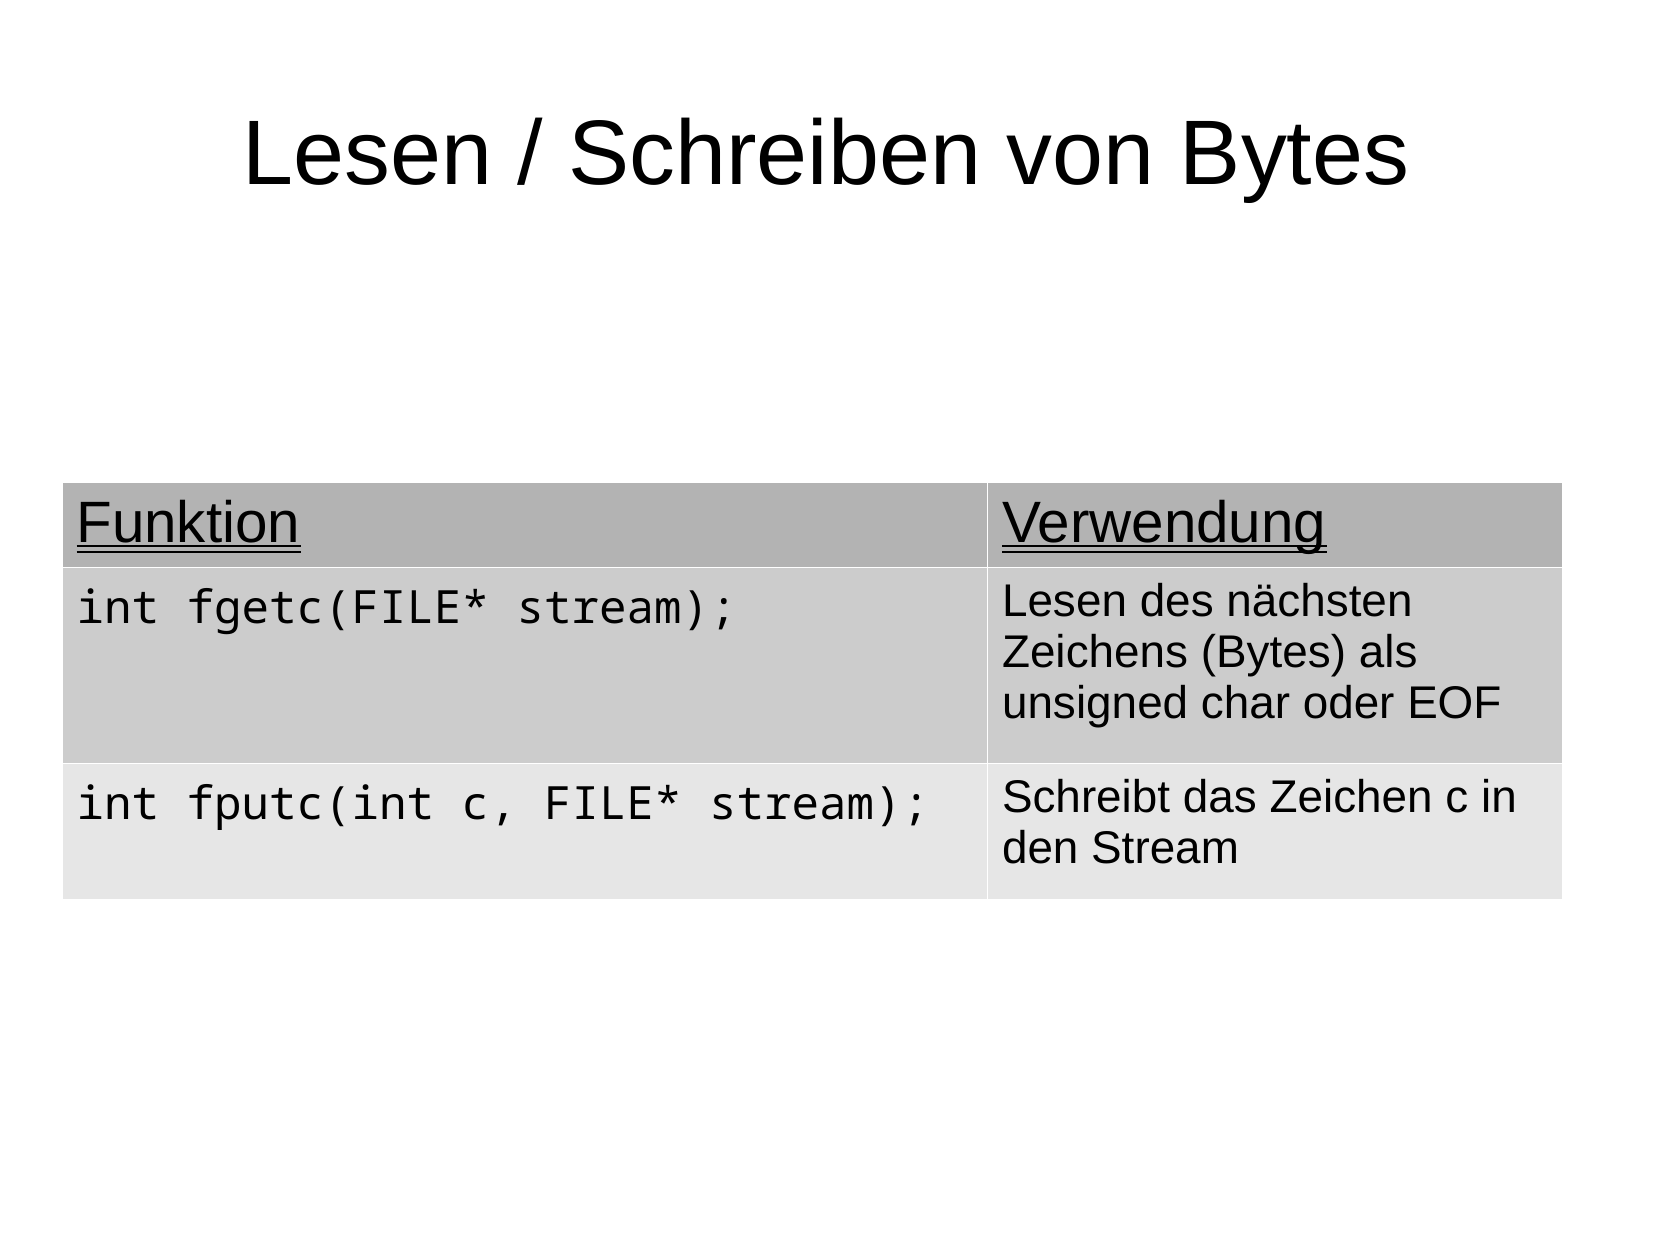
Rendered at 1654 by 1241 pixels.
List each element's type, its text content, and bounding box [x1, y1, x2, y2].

table_cell Lesen des nächsten Zeichens (Bytes) als unsigned char oder EOF [988, 568, 1562, 763]
table_cell int fgetc(FILE* stream); [63, 568, 987, 763]
table_header Verwendung [988, 483, 1562, 567]
table_header Funktion [63, 483, 987, 567]
table_cell Schreibt das Zeichen c in den Stream [988, 764, 1562, 899]
title Lesen / Schreiben von Bytes [82, 49, 1571, 257]
table_cell int fputc(int c, FILE* stream); [63, 764, 987, 899]
